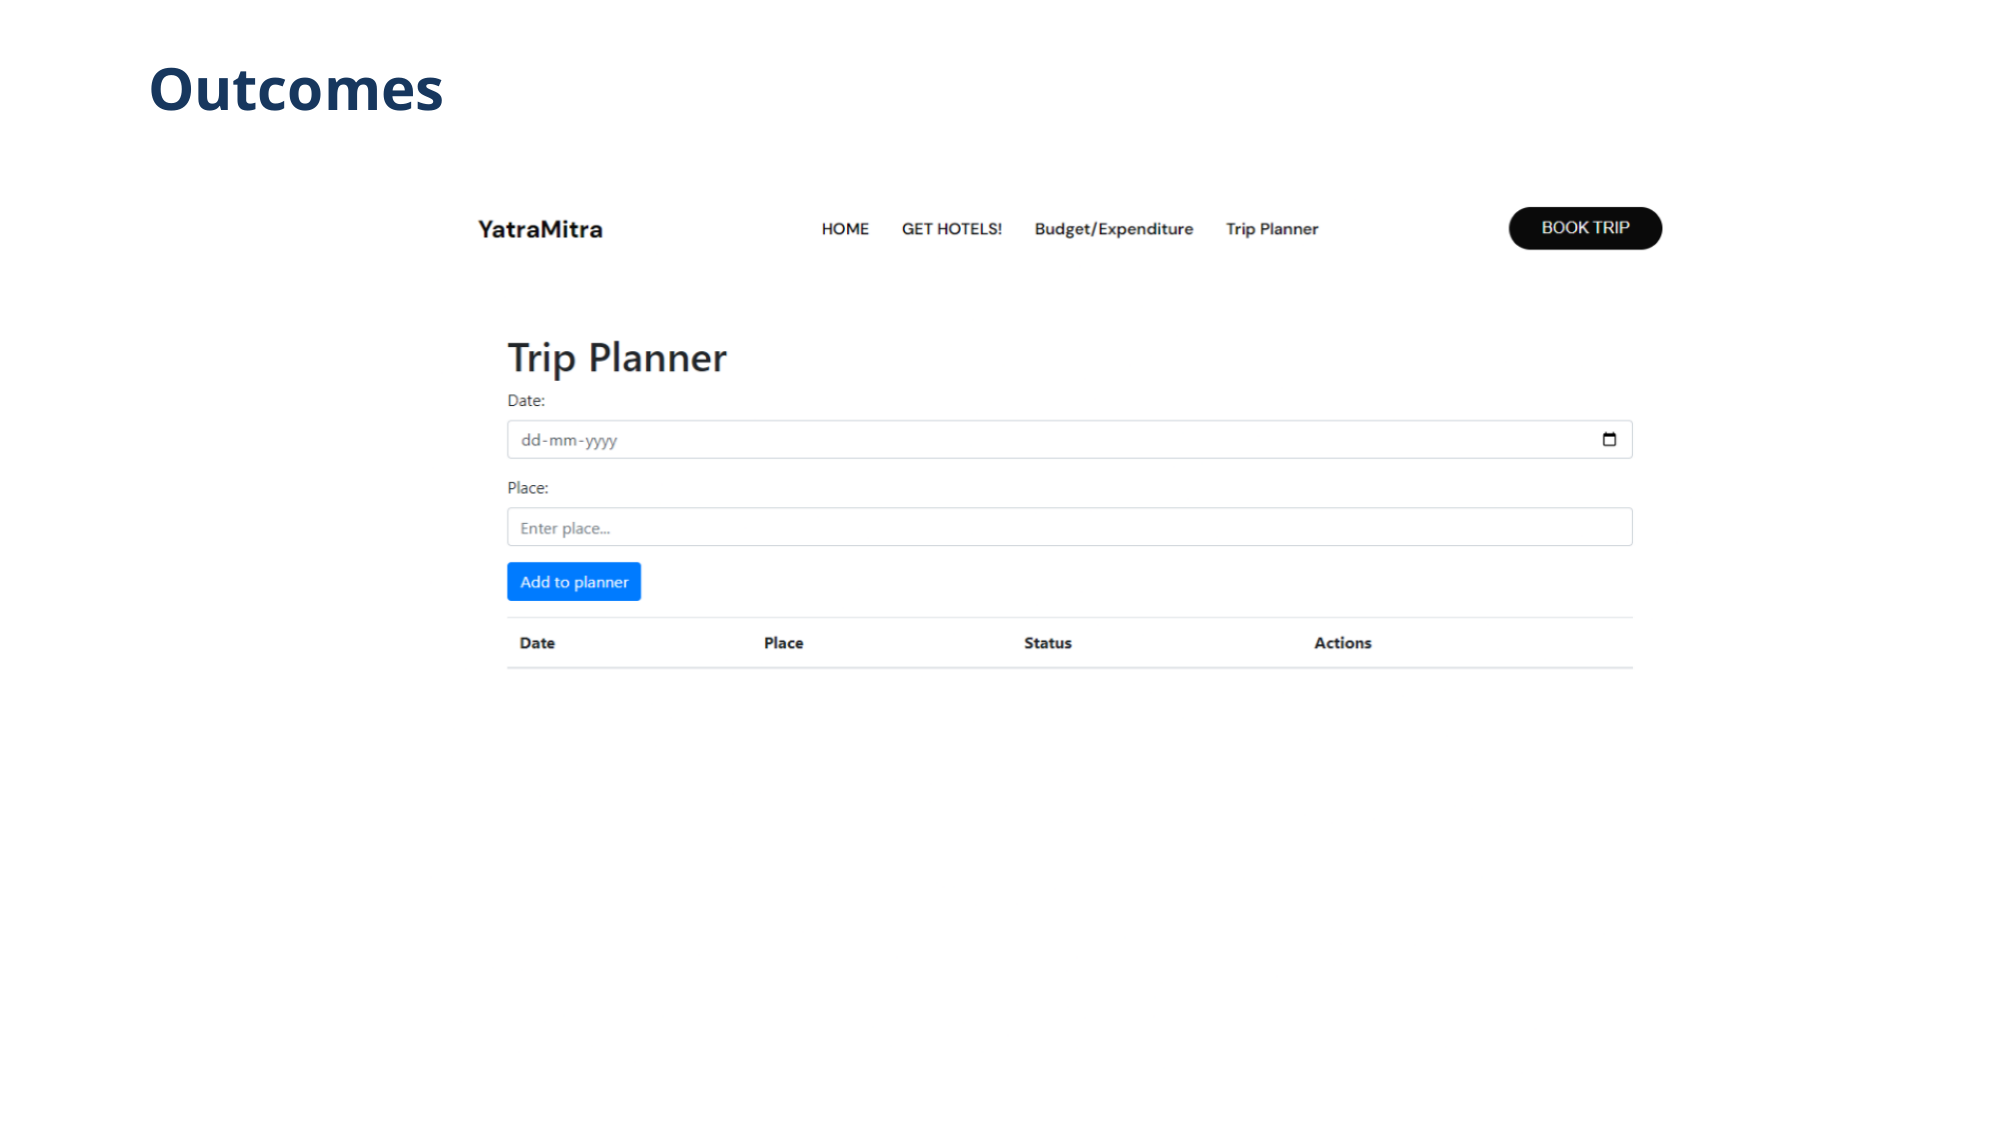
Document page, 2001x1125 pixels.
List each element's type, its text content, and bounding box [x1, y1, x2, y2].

title Outcomes [133, 45, 1884, 126]
picture [430, 188, 1693, 1075]
